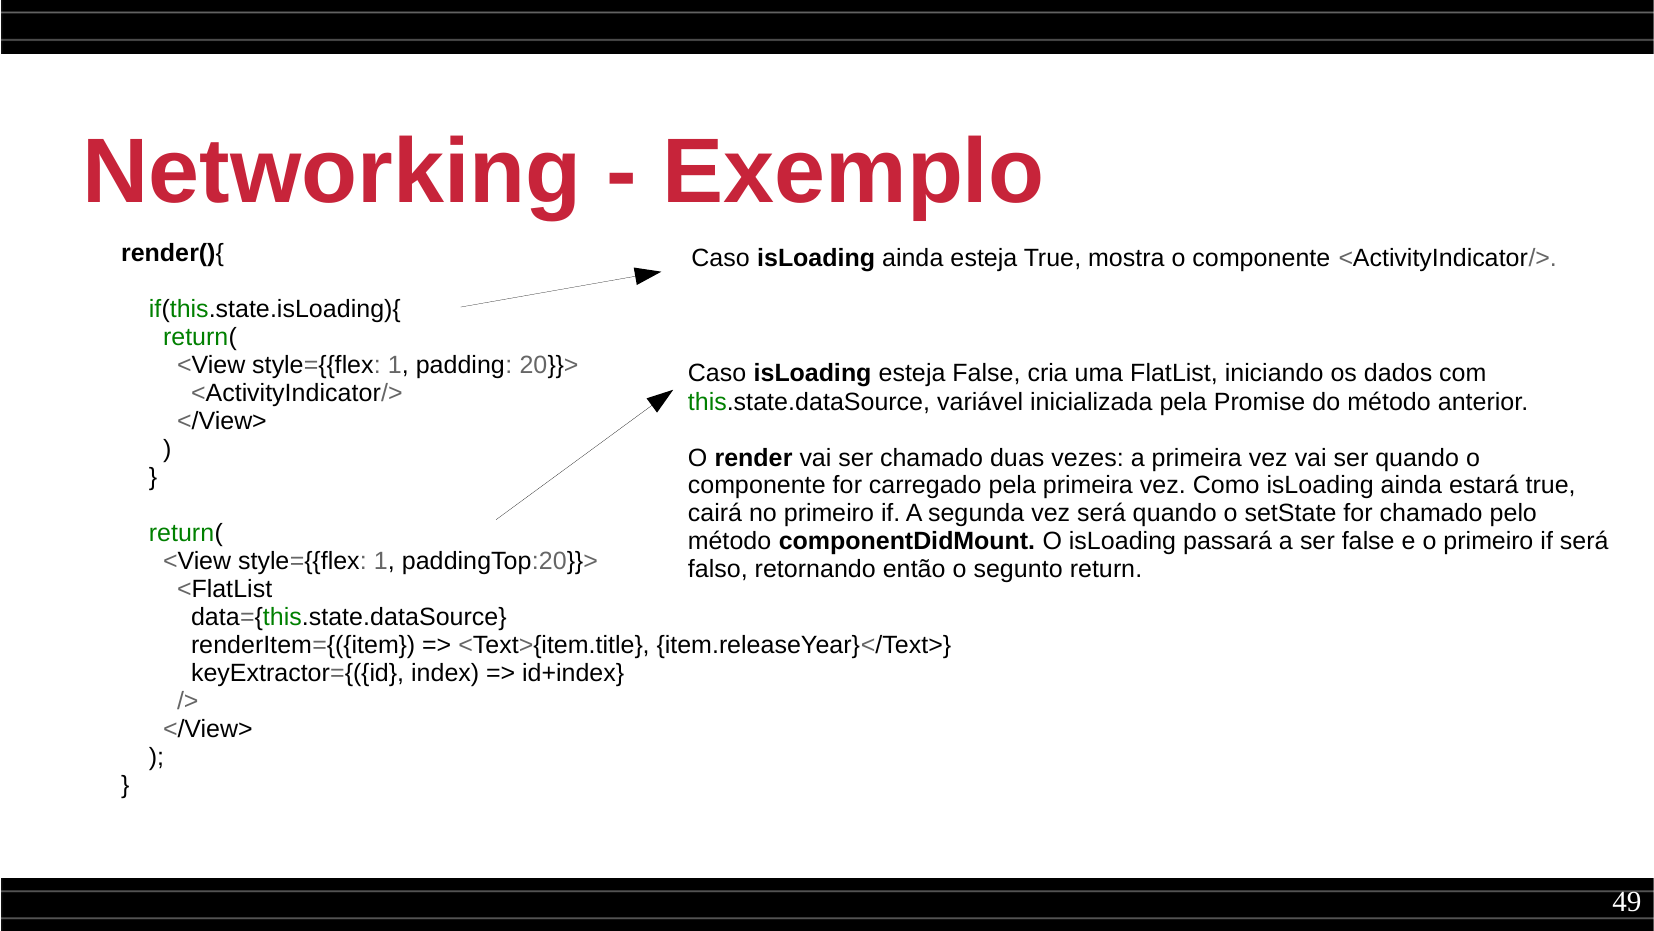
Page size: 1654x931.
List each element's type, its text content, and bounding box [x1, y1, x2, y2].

text_box Caso isLoading esteja False, cria uma FlatList, iniciando os dados com this.state.dataSource, variável inicializada pela Promise do método anterior. O render vai ser chamado duas vezes: a primeira vez vai ser quando o componente for carregado pela primeira vez. Como isLoading ainda estará true, cairá no primeiro if. A segunda vez será quando o setState for chamado pelo método componentDidMount. O isLoading passará a ser false e o primeiro if será falso, retornando então o segunto return. [673, 351, 1625, 619]
text_box render(){ if(this.state.isLoading){ return( <View style={{flex: 1, padding: 20}}> <ActivityIndicator/> </View> ) } return( <View style={{flex: 1, paddingTop:20}}> <FlatList data={this.state.dataSource} renderItem={({item}) => <Text>{item.title}, {item.releaseYear}</Text>} keyExtractor={({id}, index) => id+index} /> </View> ); } [106, 231, 981, 807]
title Networking - Exemplo [82, 92, 1571, 249]
text_box Caso isLoading ainda esteja True, mostra o componente <ActivityIndicator/>. [676, 236, 1586, 280]
picture [1, 0, 1654, 54]
picture [1, 878, 1654, 931]
